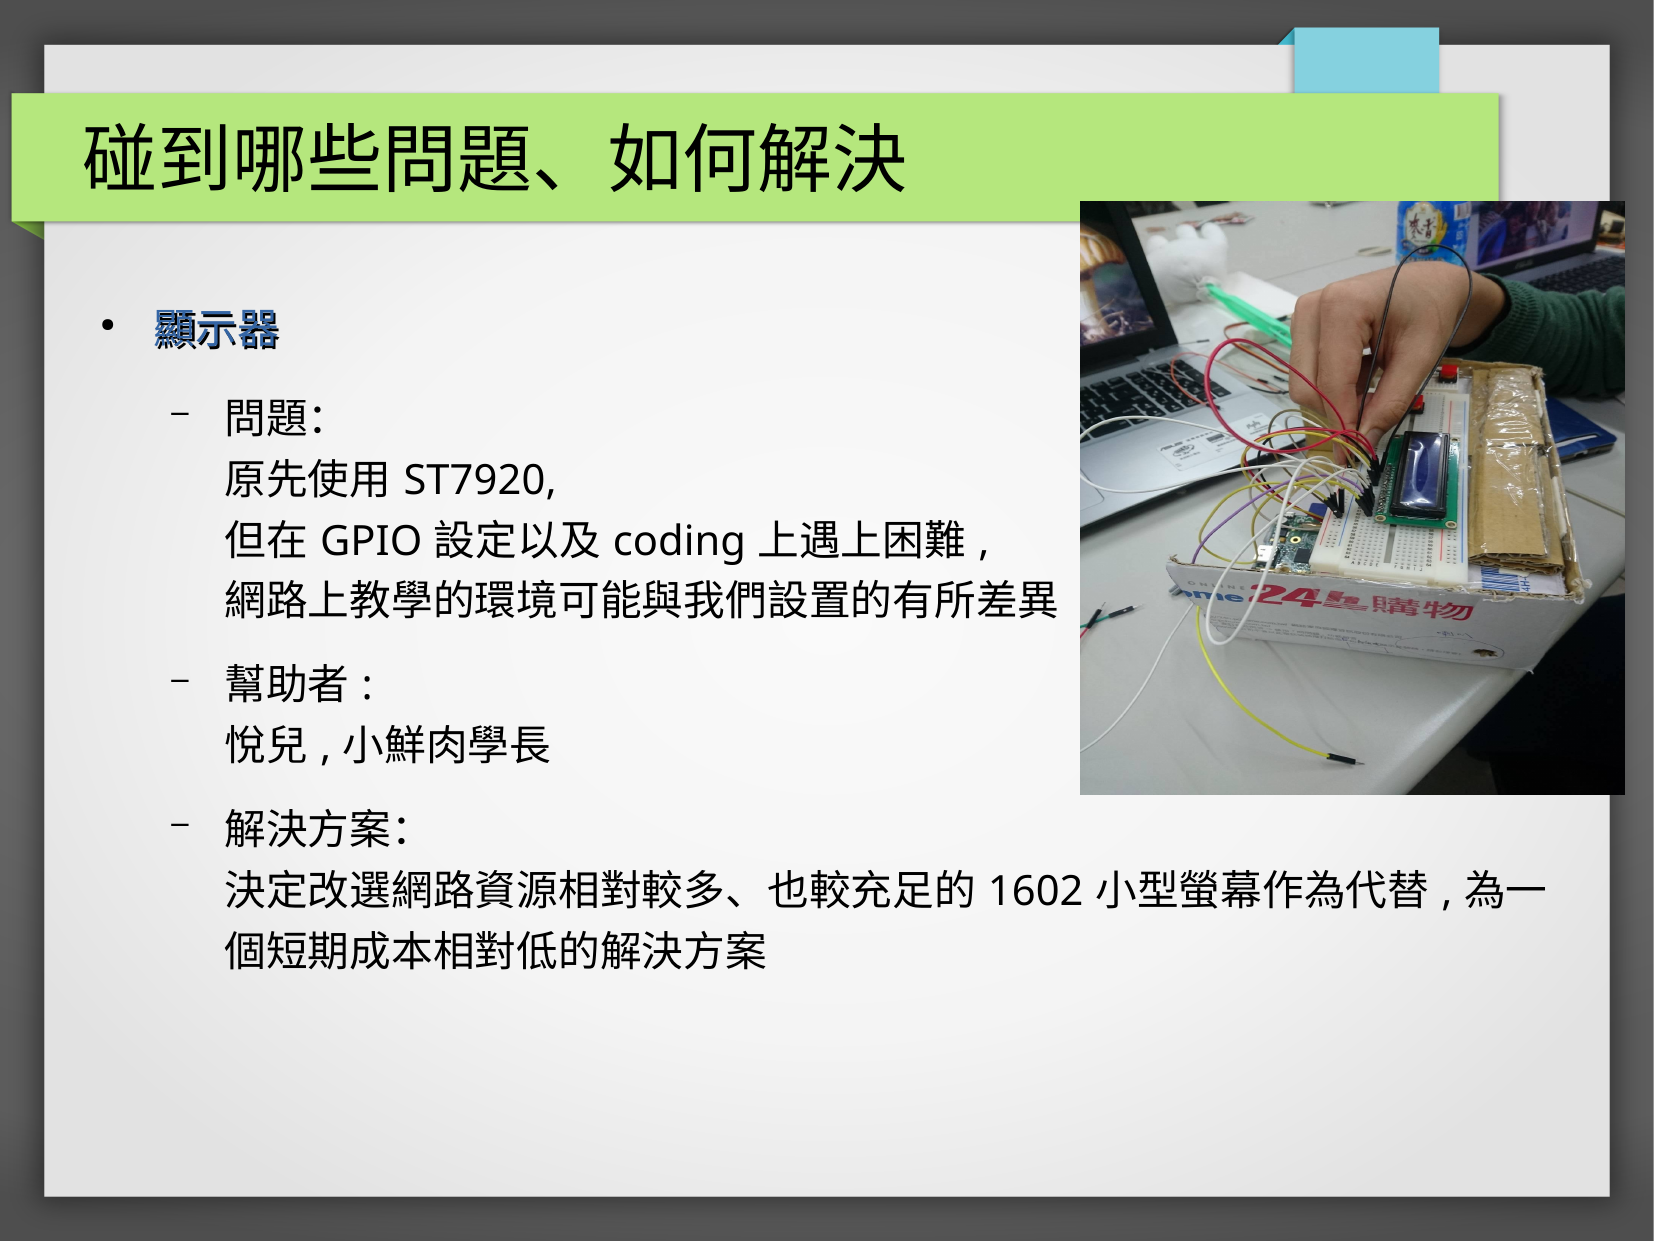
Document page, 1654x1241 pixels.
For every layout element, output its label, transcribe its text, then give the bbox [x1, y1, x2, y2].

list 顯示器 問題： 原先使用ST7920, 但在GPIO設定以及coding上遇上困難, 網路上教學的環境可能與我們設置的有所差異 幫助者: 悅兒,小鮮肉學長 解決方案： 決定改選網路資源相對較多、也較充足的1602小型螢幕作為代替,為一個短期成本相對低的解決方案 [82, 295, 1571, 1186]
title 碰到哪些問題、如何解決 [82, 94, 1264, 213]
picture [0, 0, 1654, 1241]
